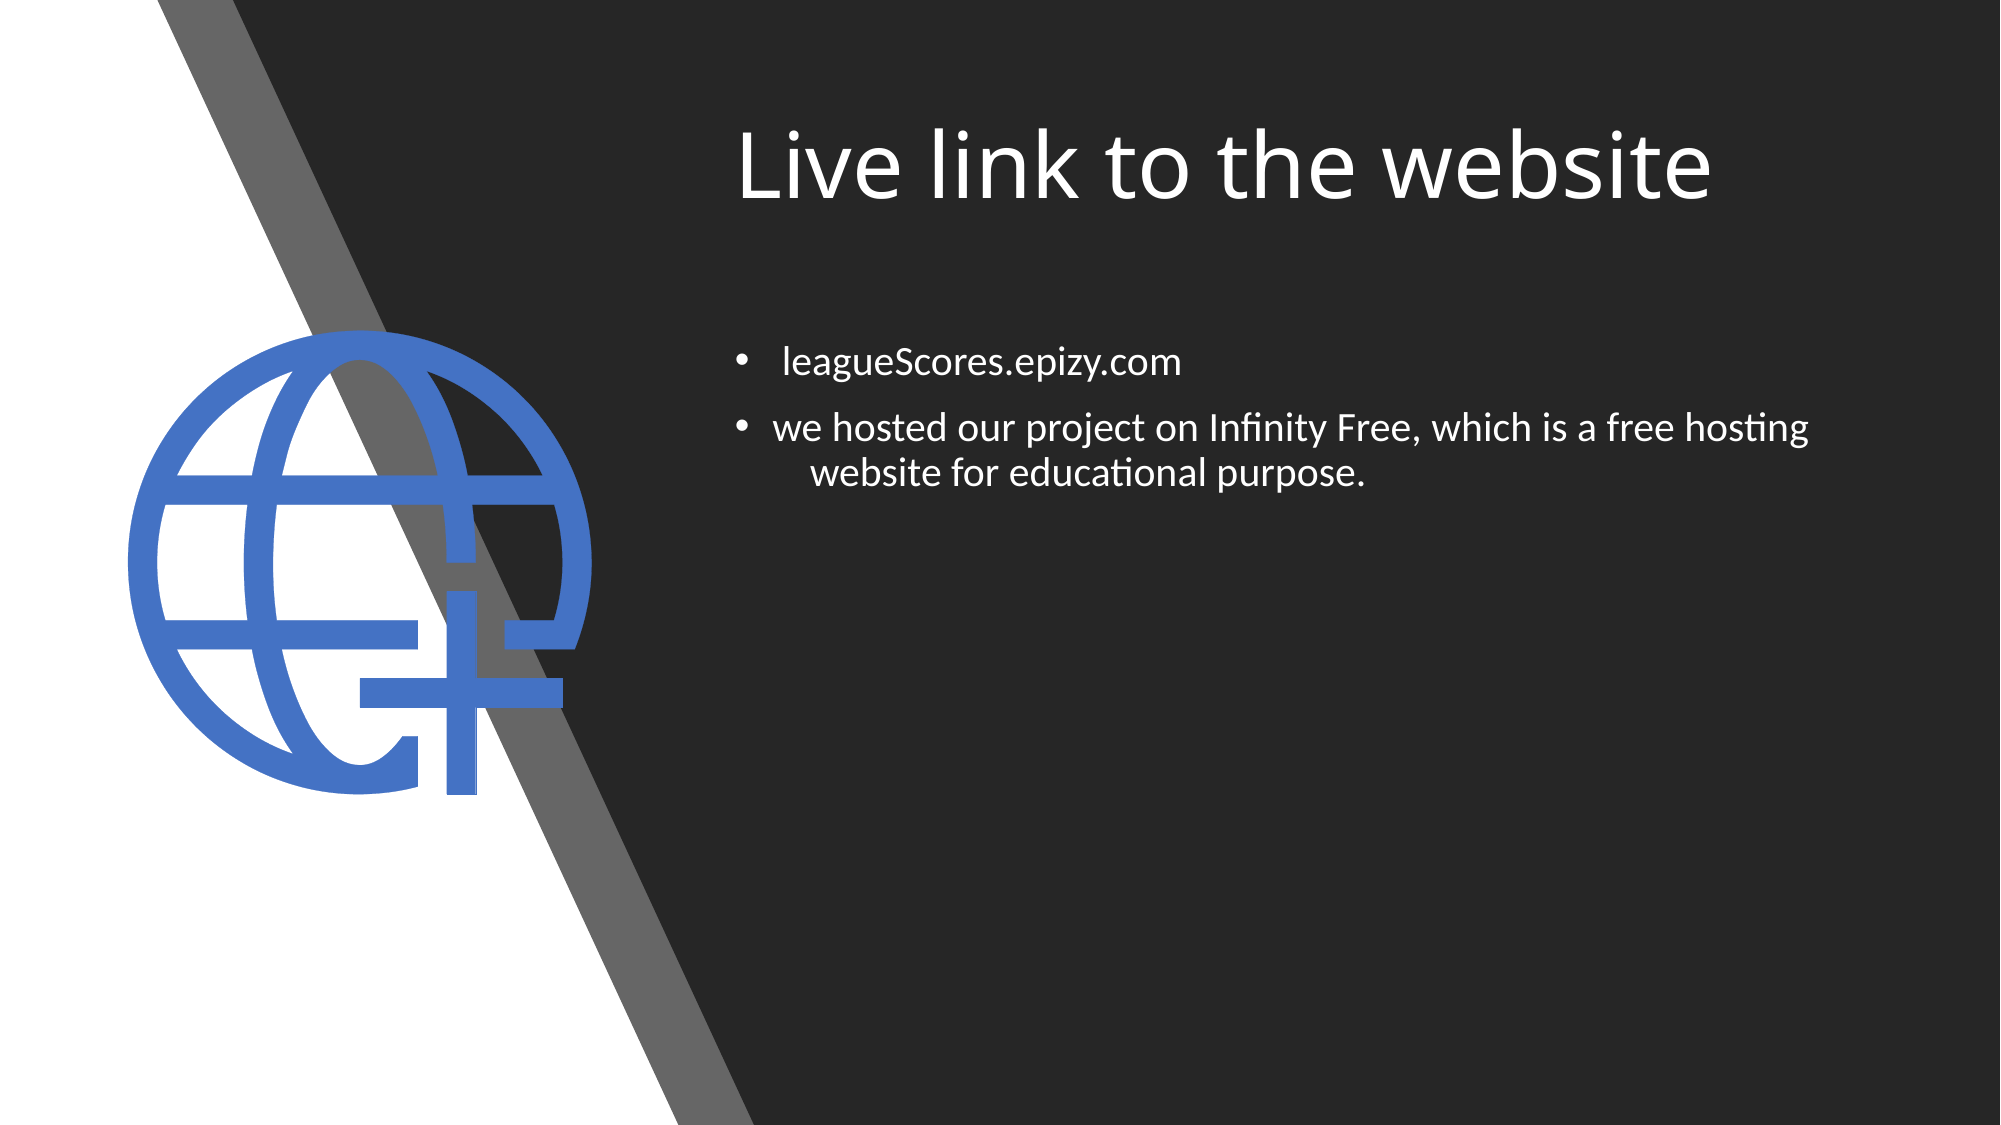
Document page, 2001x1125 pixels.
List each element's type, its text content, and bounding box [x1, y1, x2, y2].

text_box [0, 0, 2000, 1125]
title Live link to the website [719, 59, 1895, 278]
picture [78, 281, 641, 844]
list leagueScores.epizy.com we hosted our project on Infinity Free, which is a free hosting website for educational purpose. [719, 331, 1895, 1014]
